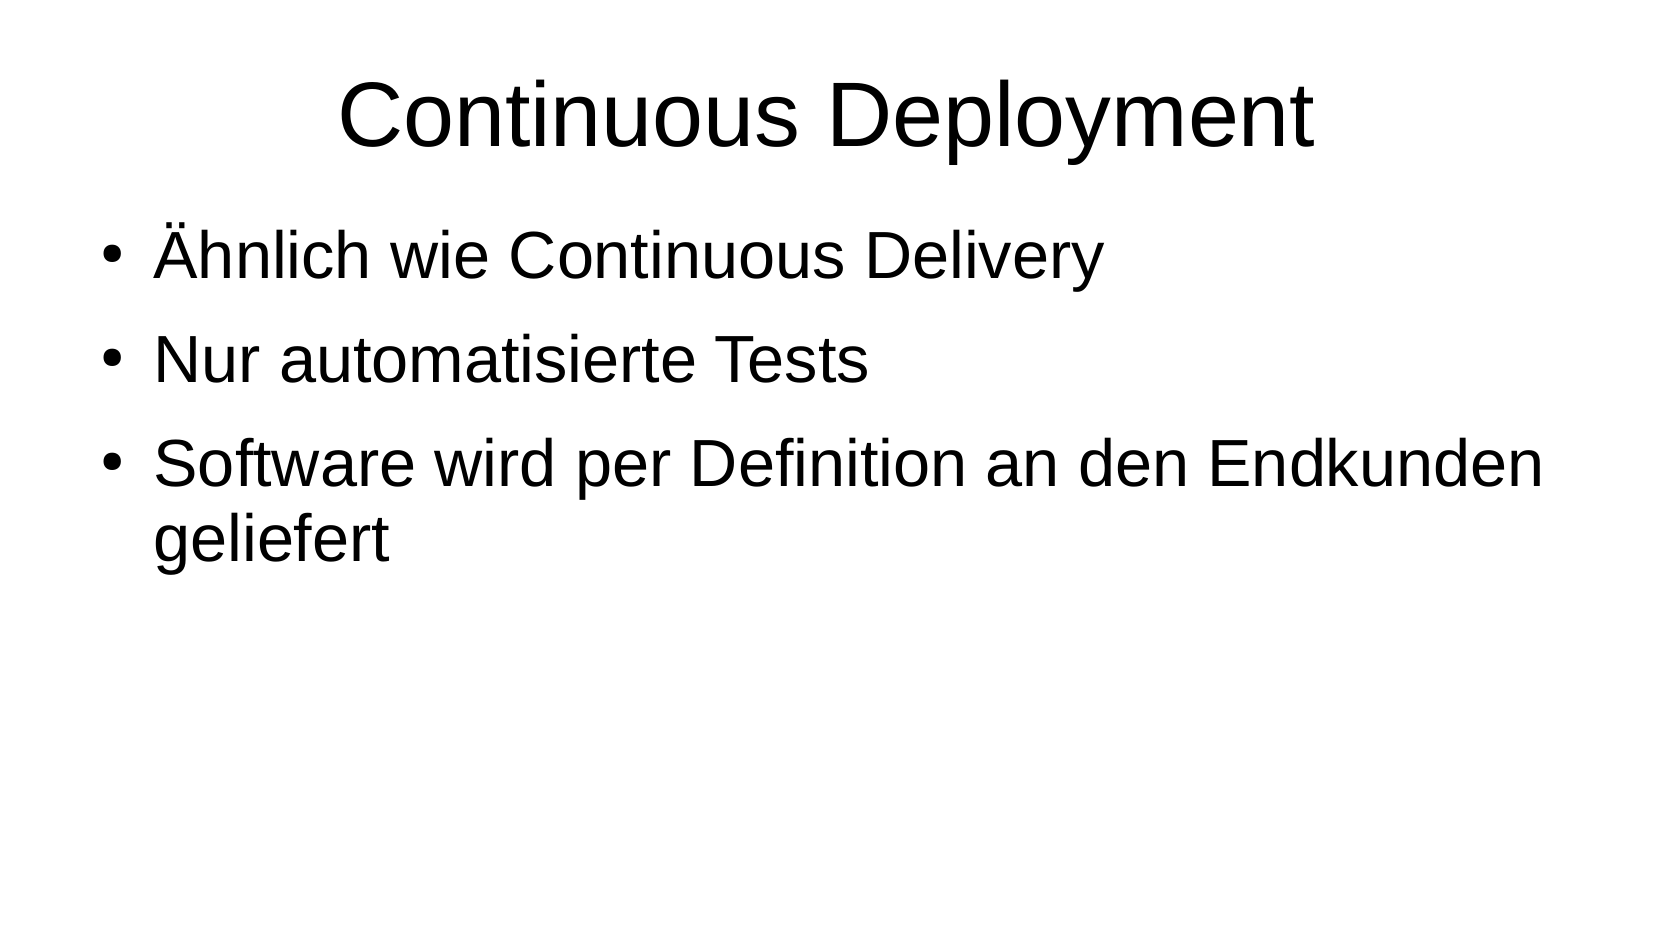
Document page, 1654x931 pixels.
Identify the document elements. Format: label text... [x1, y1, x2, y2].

list Ähnlich wie Continuous Delivery Nur automatisierte Tests Software wird per Definition an den Endkunden geliefert [82, 217, 1571, 758]
title Continuous Deployment [82, 37, 1571, 193]
